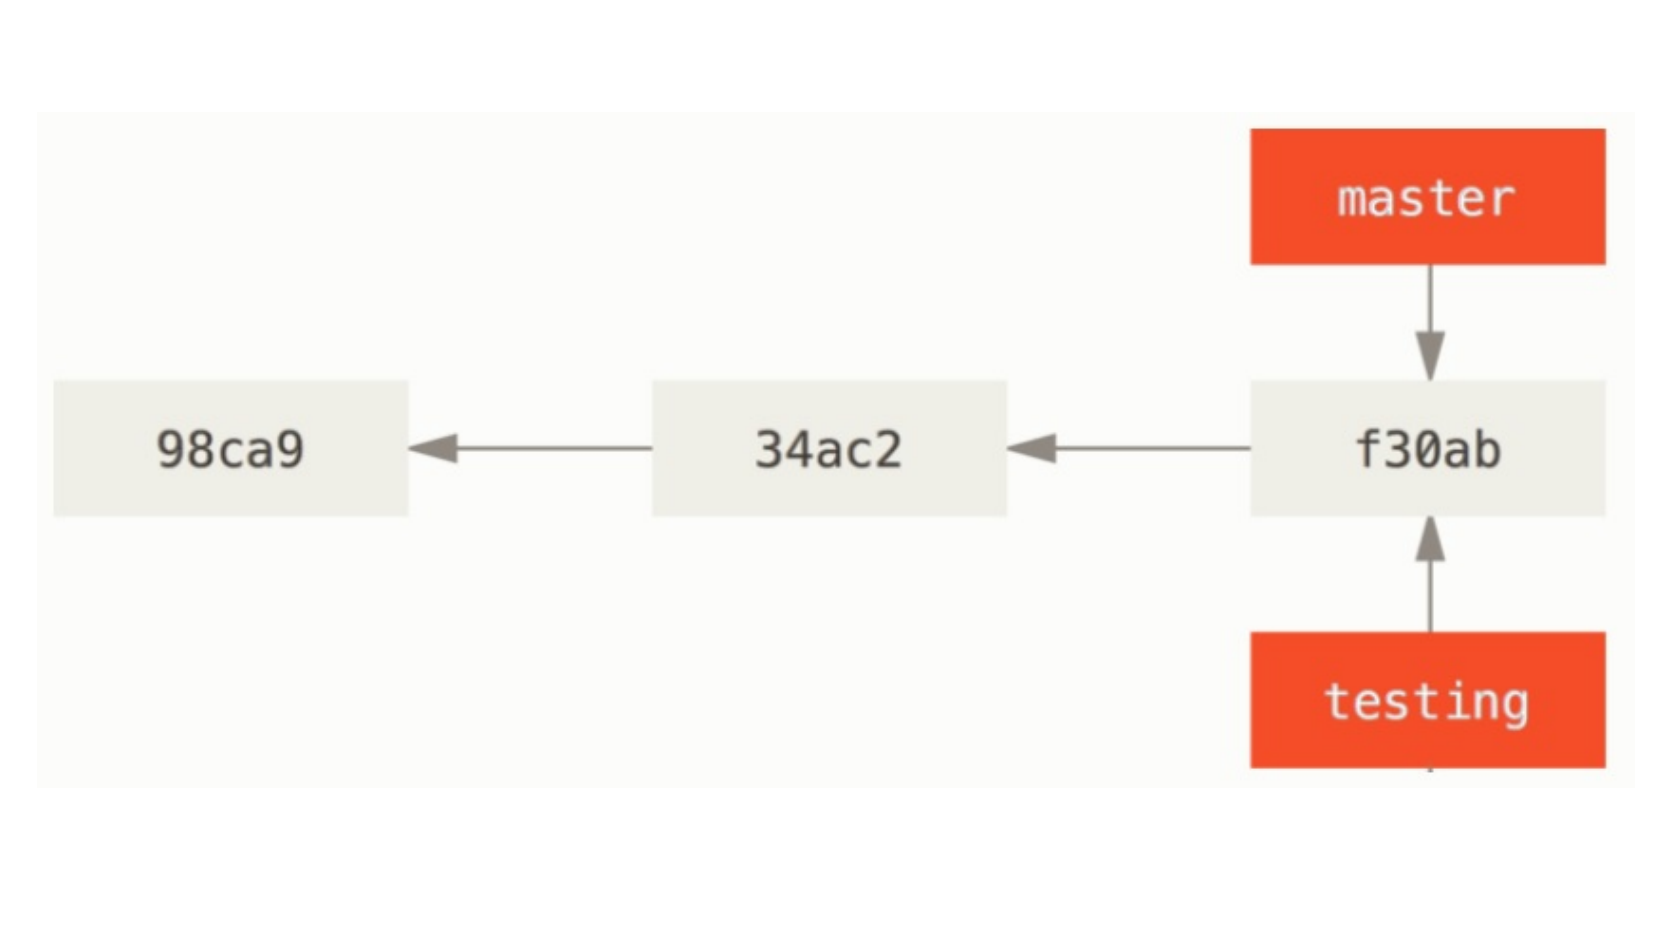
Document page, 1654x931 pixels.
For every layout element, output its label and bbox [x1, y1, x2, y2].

picture [37, 112, 1635, 788]
